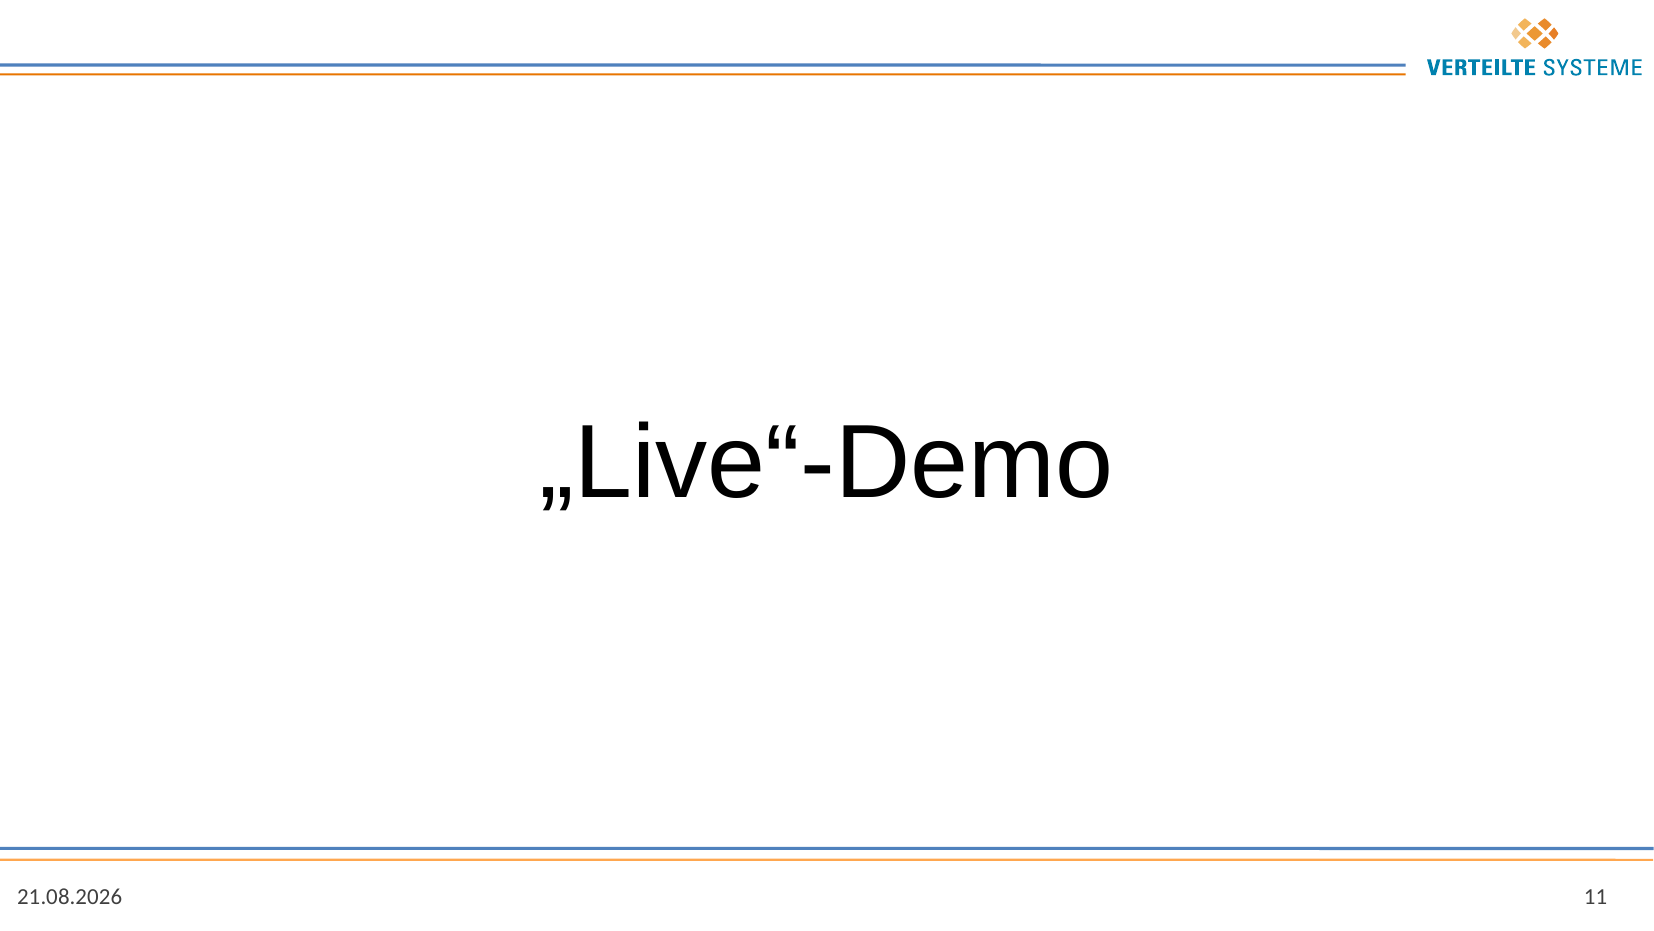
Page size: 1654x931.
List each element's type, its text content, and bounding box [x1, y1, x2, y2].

subtitle „Live“-Demo [82, 37, 1571, 886]
